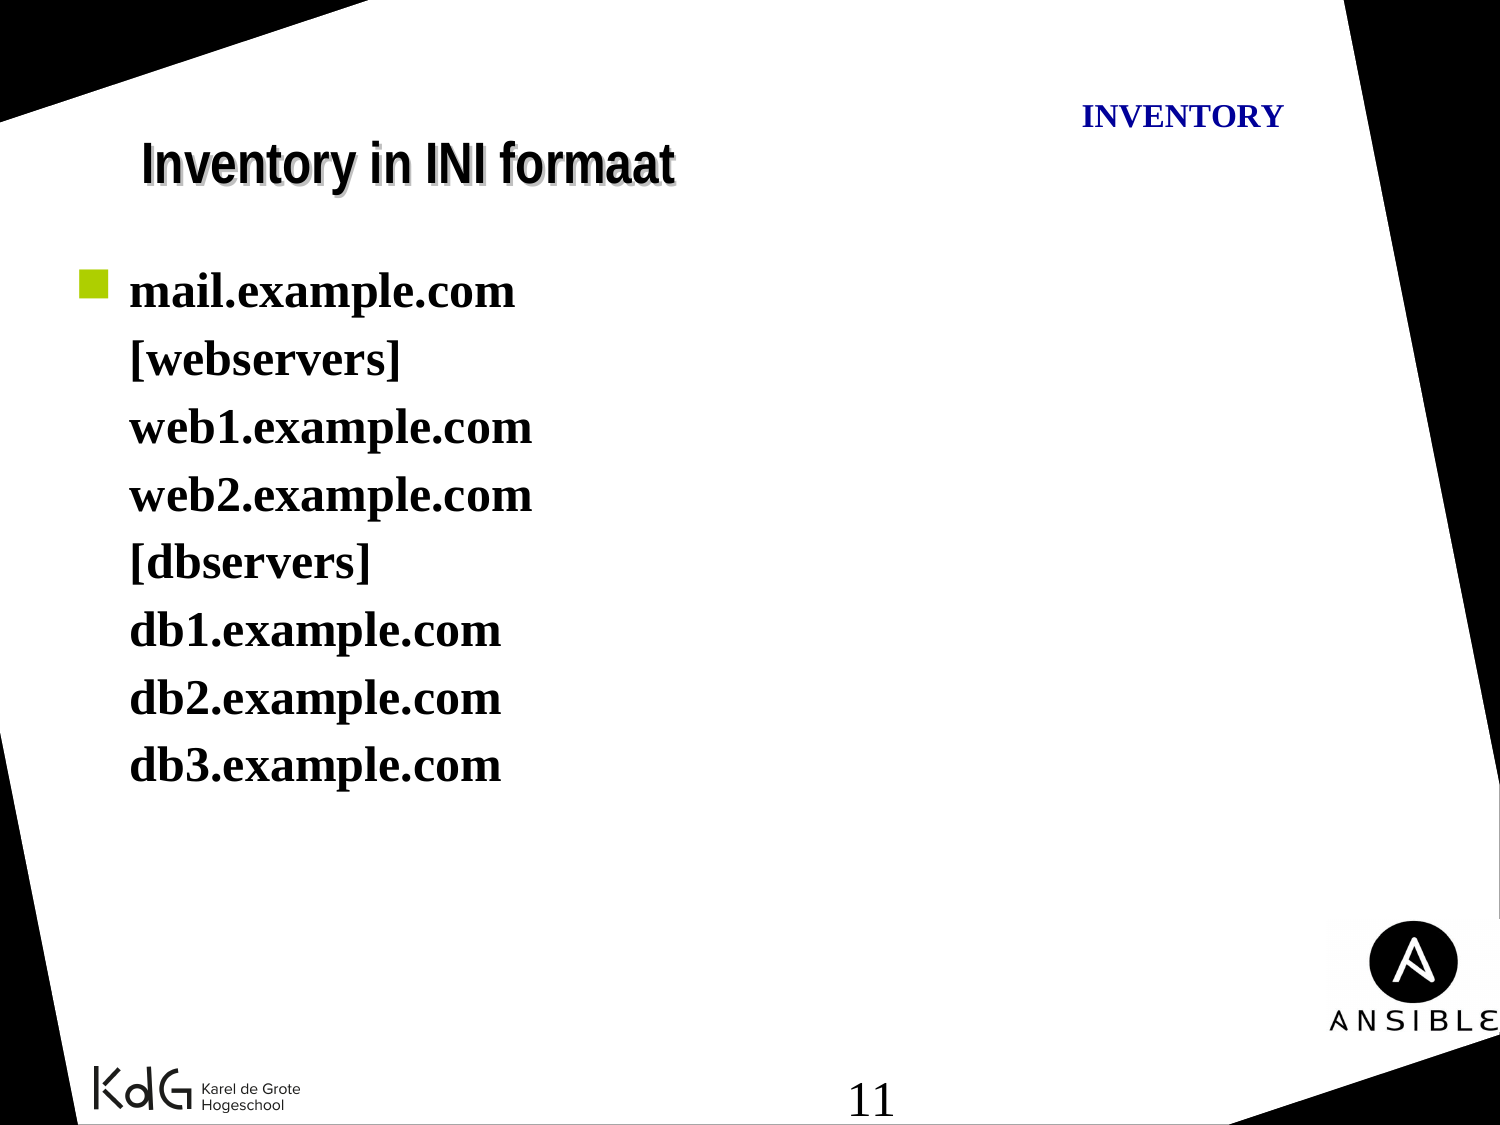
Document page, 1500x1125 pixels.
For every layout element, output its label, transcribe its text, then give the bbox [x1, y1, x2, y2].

title Inventory in INI formaat [141, 72, 1447, 253]
picture [1326, 919, 1500, 1032]
text_box INVENTORY [1017, 89, 1358, 144]
picture [94, 1066, 300, 1113]
list mail.example.com [webservers] web1.example.com web2.example.com [dbservers] db1.example.com db2.example.com db3.example.com [75, 263, 1425, 1012]
